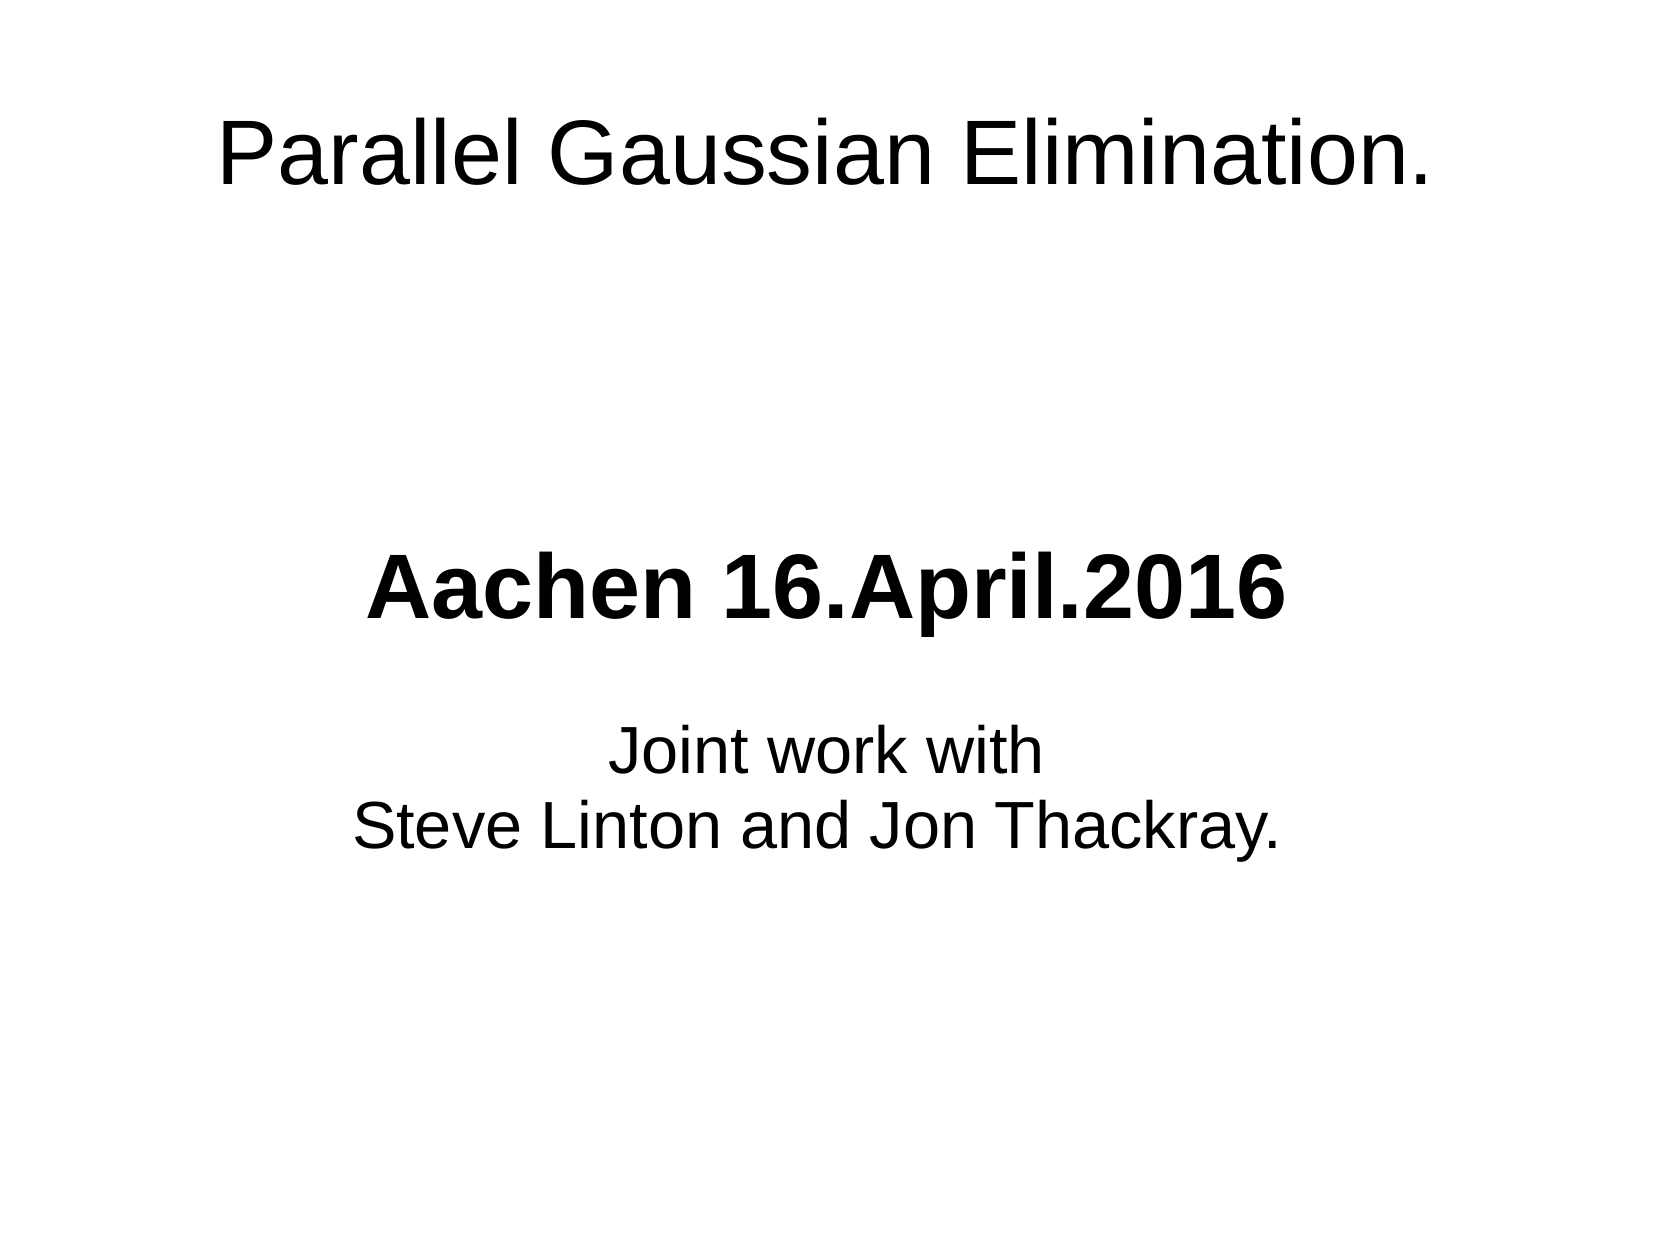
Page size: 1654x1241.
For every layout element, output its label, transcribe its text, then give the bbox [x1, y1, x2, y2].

title Parallel Gaussian Elimination. [82, 56, 1571, 250]
subtitle Aachen 16.April.2016 Joint work with Steve Linton and Jon Thackray. [82, 297, 1571, 1102]
